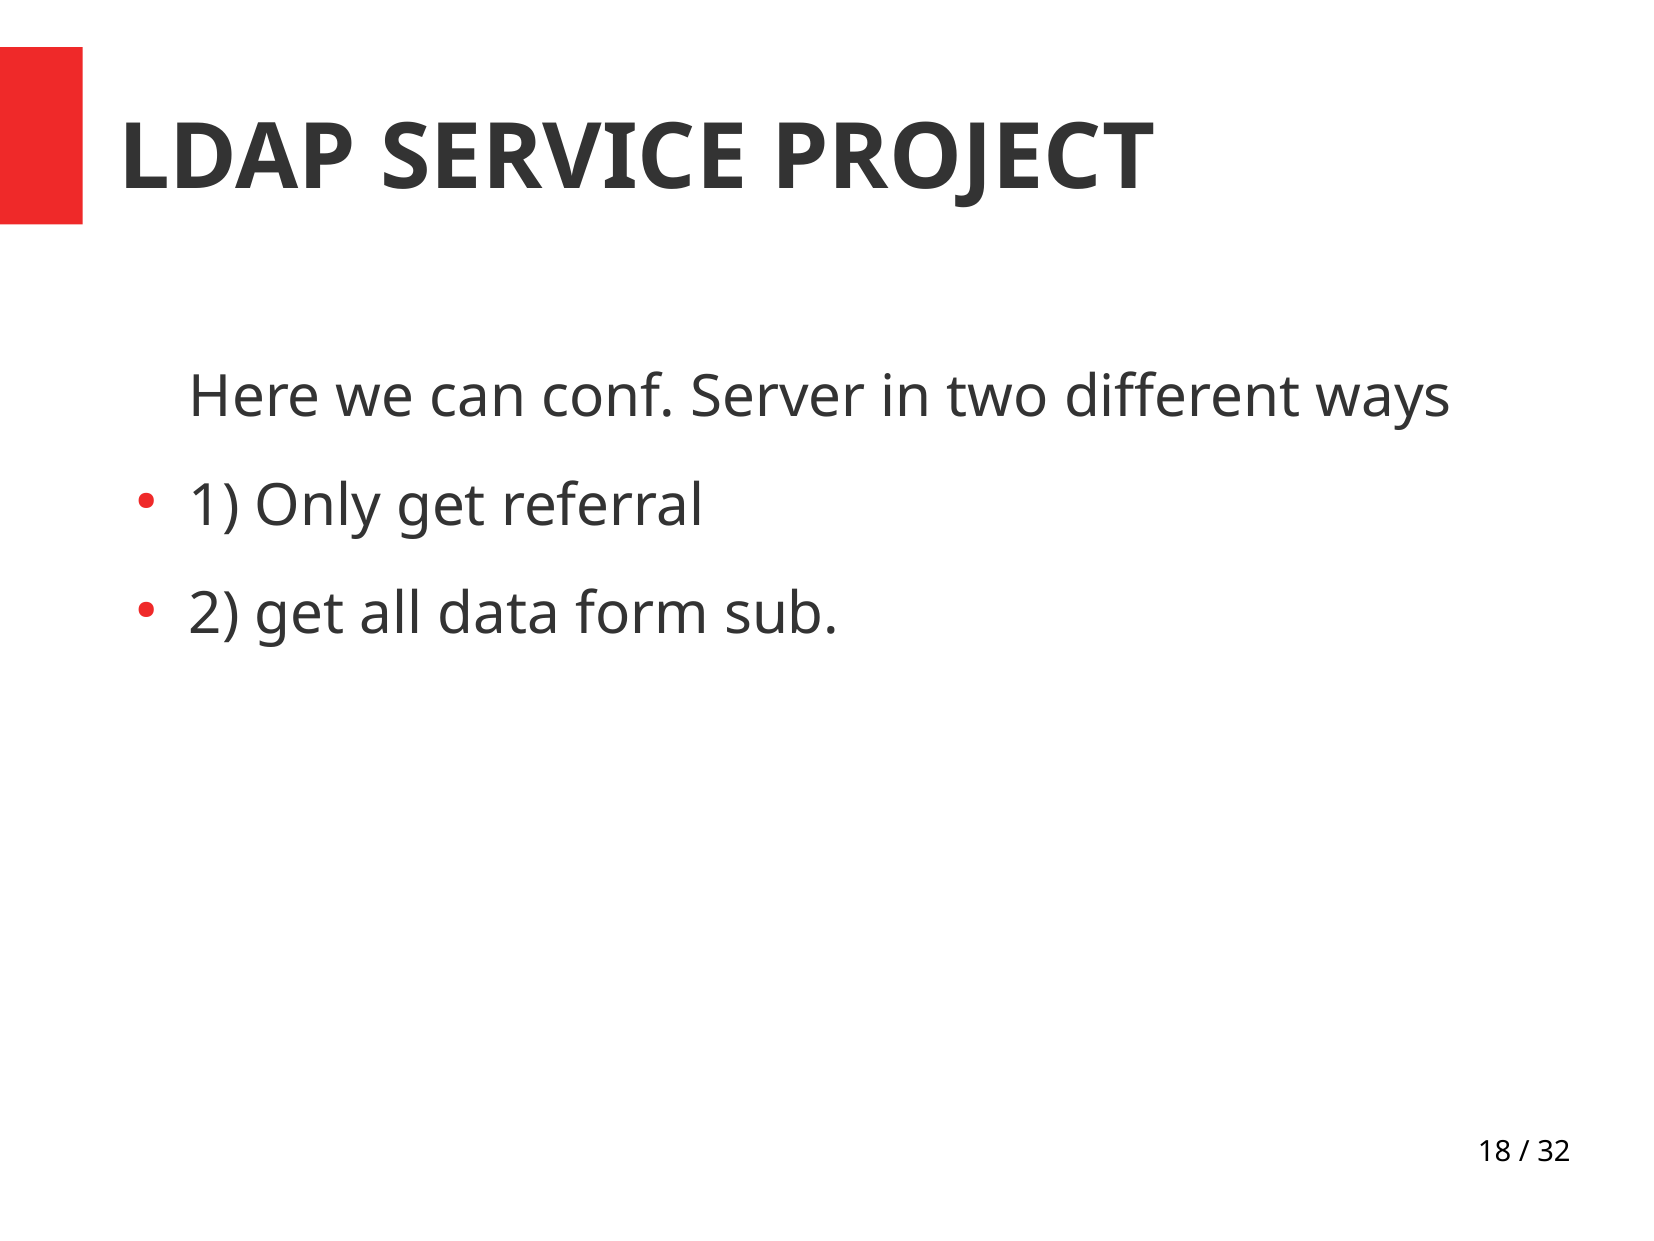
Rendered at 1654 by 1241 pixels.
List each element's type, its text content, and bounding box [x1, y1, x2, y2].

title LDAP SERVICE PROJECT [118, 49, 1571, 257]
list Here we can conf. Server in two different ways 1) Only get referral 2) get all data form sub. [118, 354, 1536, 1074]
